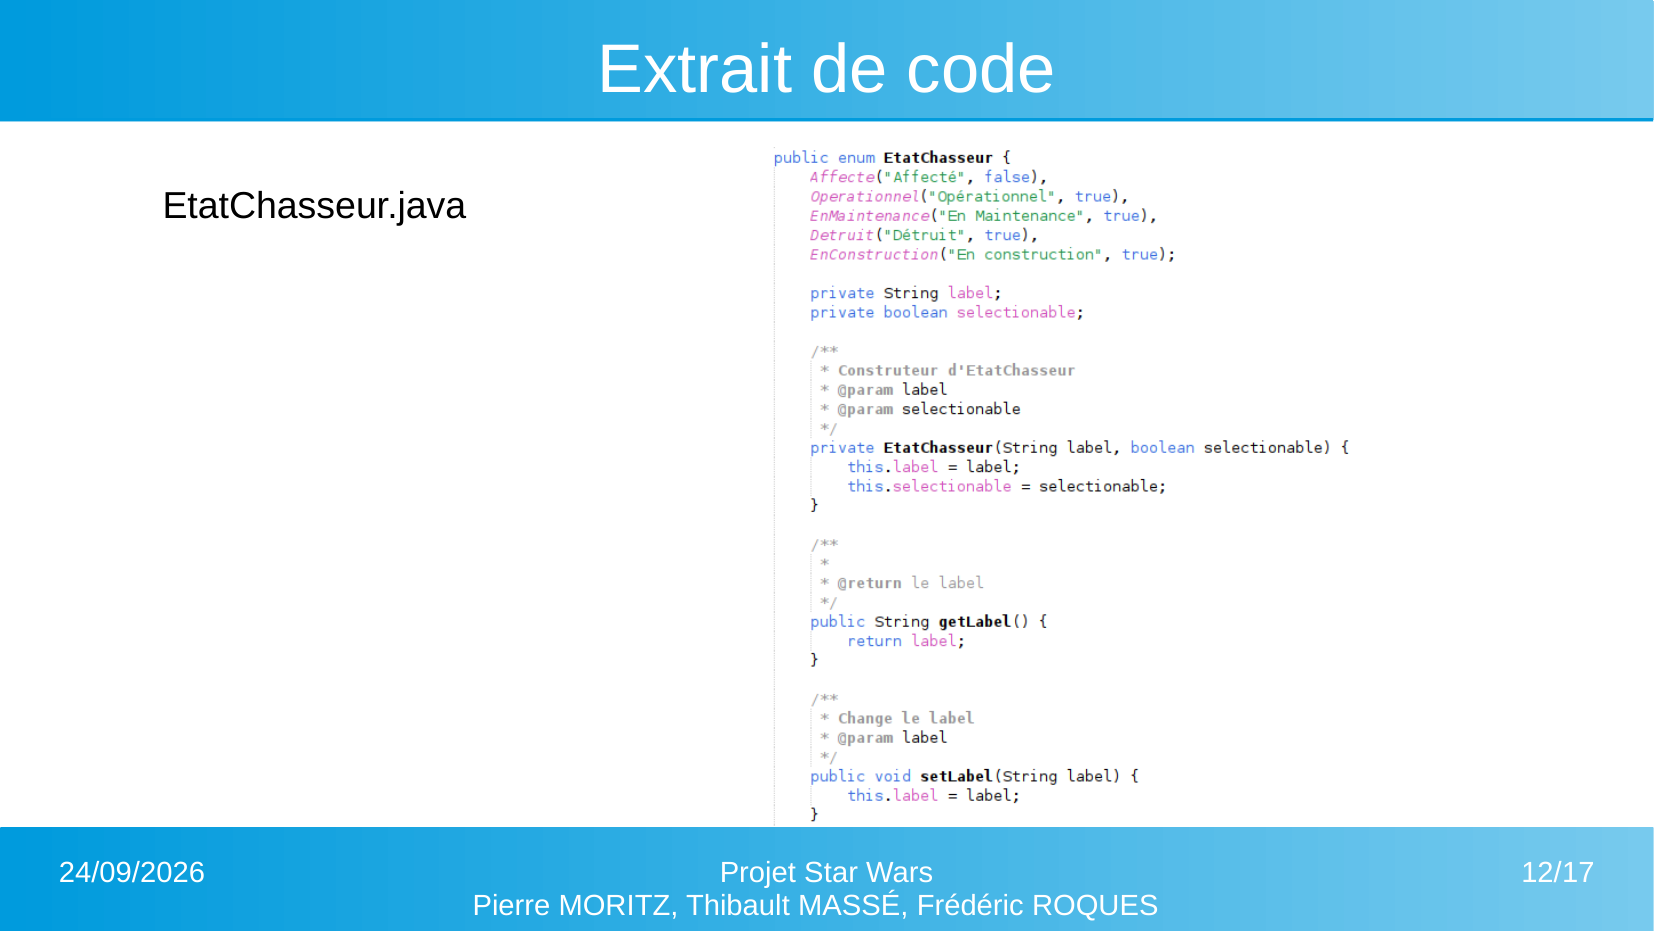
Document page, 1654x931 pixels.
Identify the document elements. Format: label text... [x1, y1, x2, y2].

text_box EtatChasseur.java [147, 177, 827, 235]
picture [767, 147, 1428, 827]
title Extrait de code [59, 29, 1595, 108]
